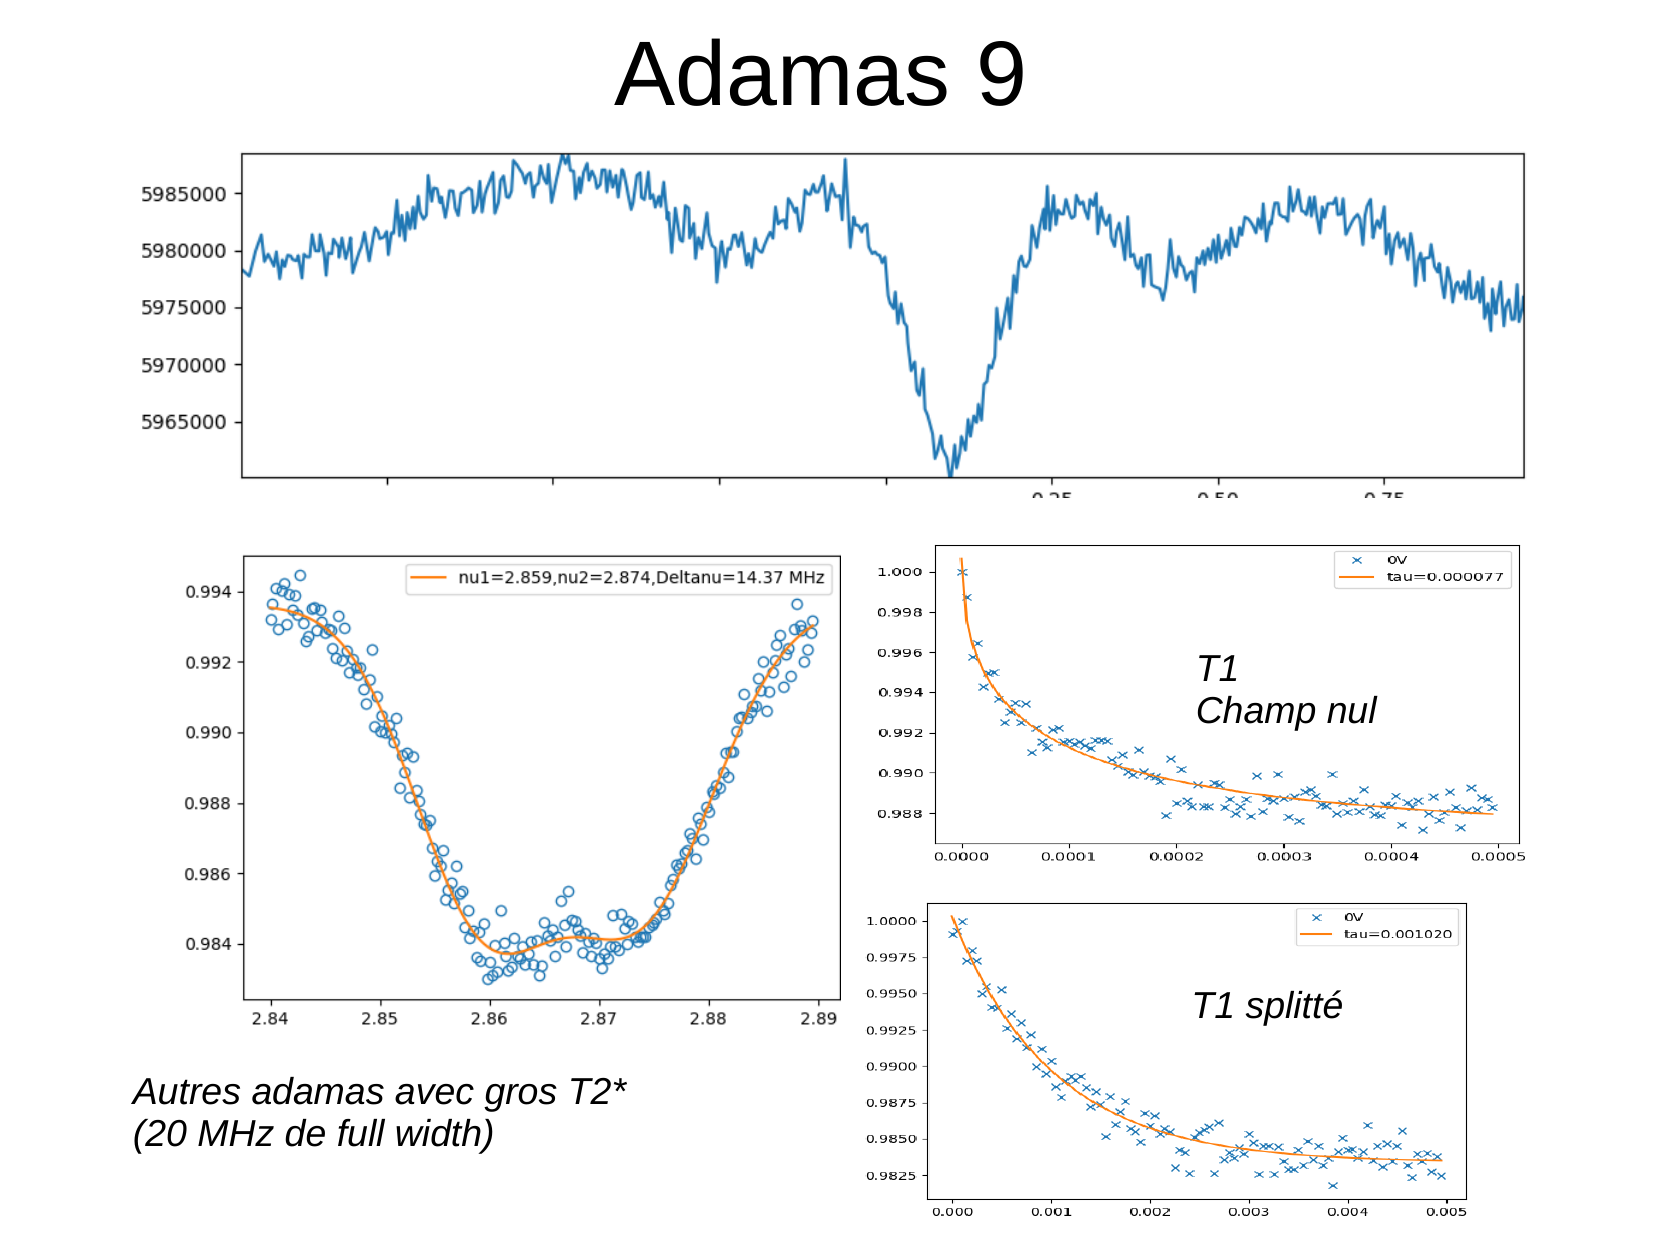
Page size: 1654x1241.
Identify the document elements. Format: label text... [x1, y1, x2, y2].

title Adamas 9 [76, 0, 1565, 178]
text_box Autres adamas avec gros T2* (20 MHz de full width) [118, 1062, 641, 1162]
text_box T1 Champ nul [1181, 639, 1392, 739]
text_box T1 splitté [1176, 976, 1359, 1034]
picture [118, 147, 1595, 1241]
